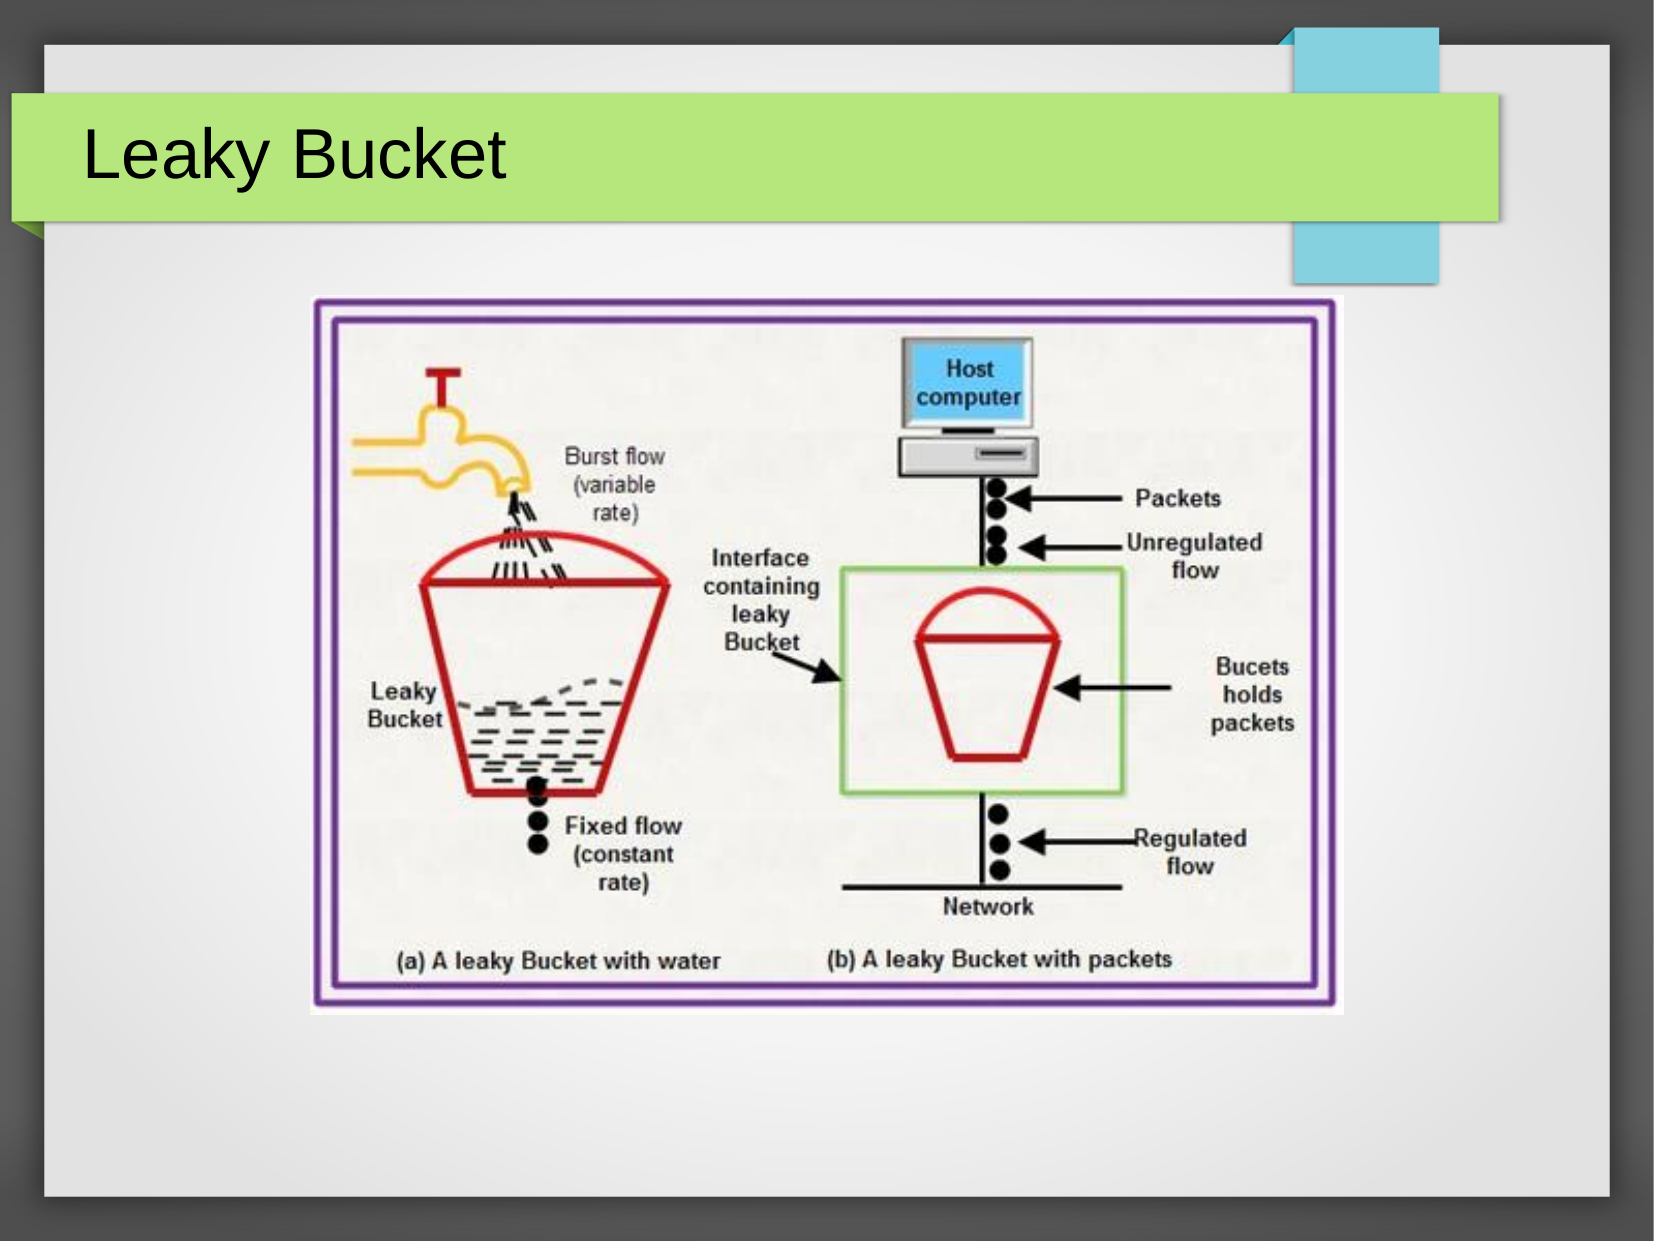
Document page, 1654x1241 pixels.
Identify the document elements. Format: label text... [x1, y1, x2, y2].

title Leaky Bucket [82, 94, 1264, 213]
picture [0, 0, 1654, 1241]
